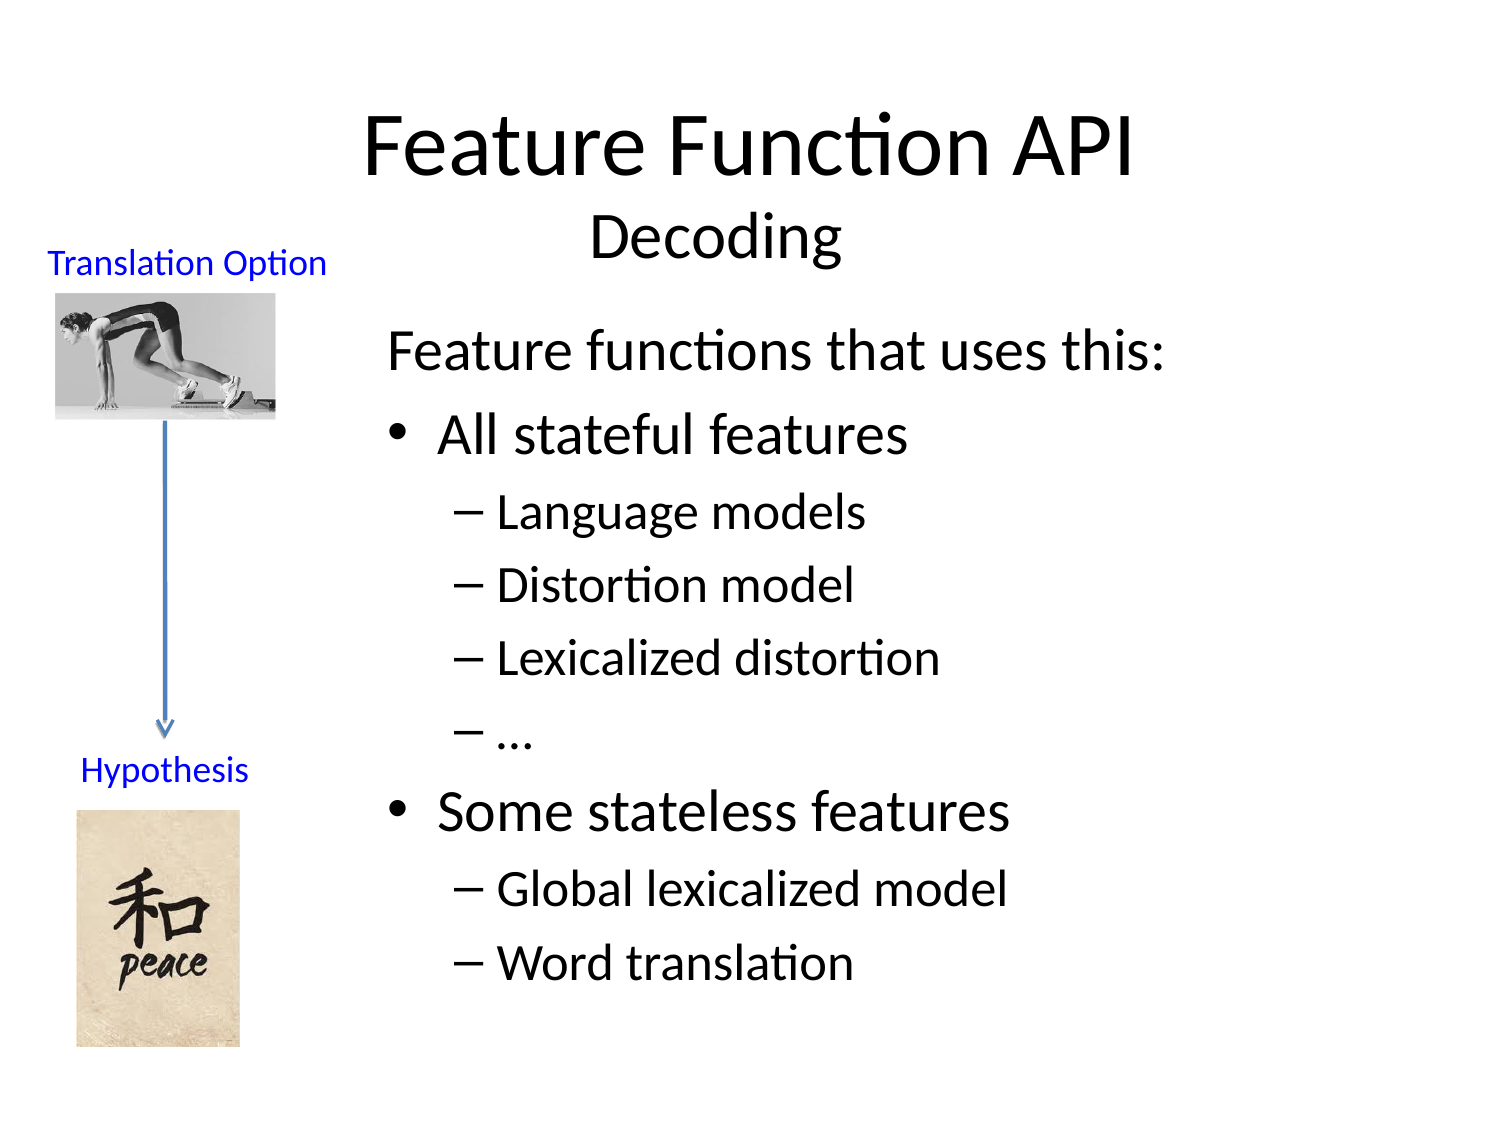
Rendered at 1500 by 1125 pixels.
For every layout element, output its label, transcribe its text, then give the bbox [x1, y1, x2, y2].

text_box Hypothesis [65, 737, 265, 798]
text_box Decoding [574, 184, 859, 280]
text_box Translation Option [32, 230, 343, 291]
title Feature Function API [75, 45, 1425, 233]
picture [76, 810, 240, 1047]
picture [53, 291, 277, 421]
list Feature functions that uses this: All stateful features Language models Distortion model Lexicalized distortion … Some stateless features Global lexicalized model Word translation [371, 302, 1425, 1005]
